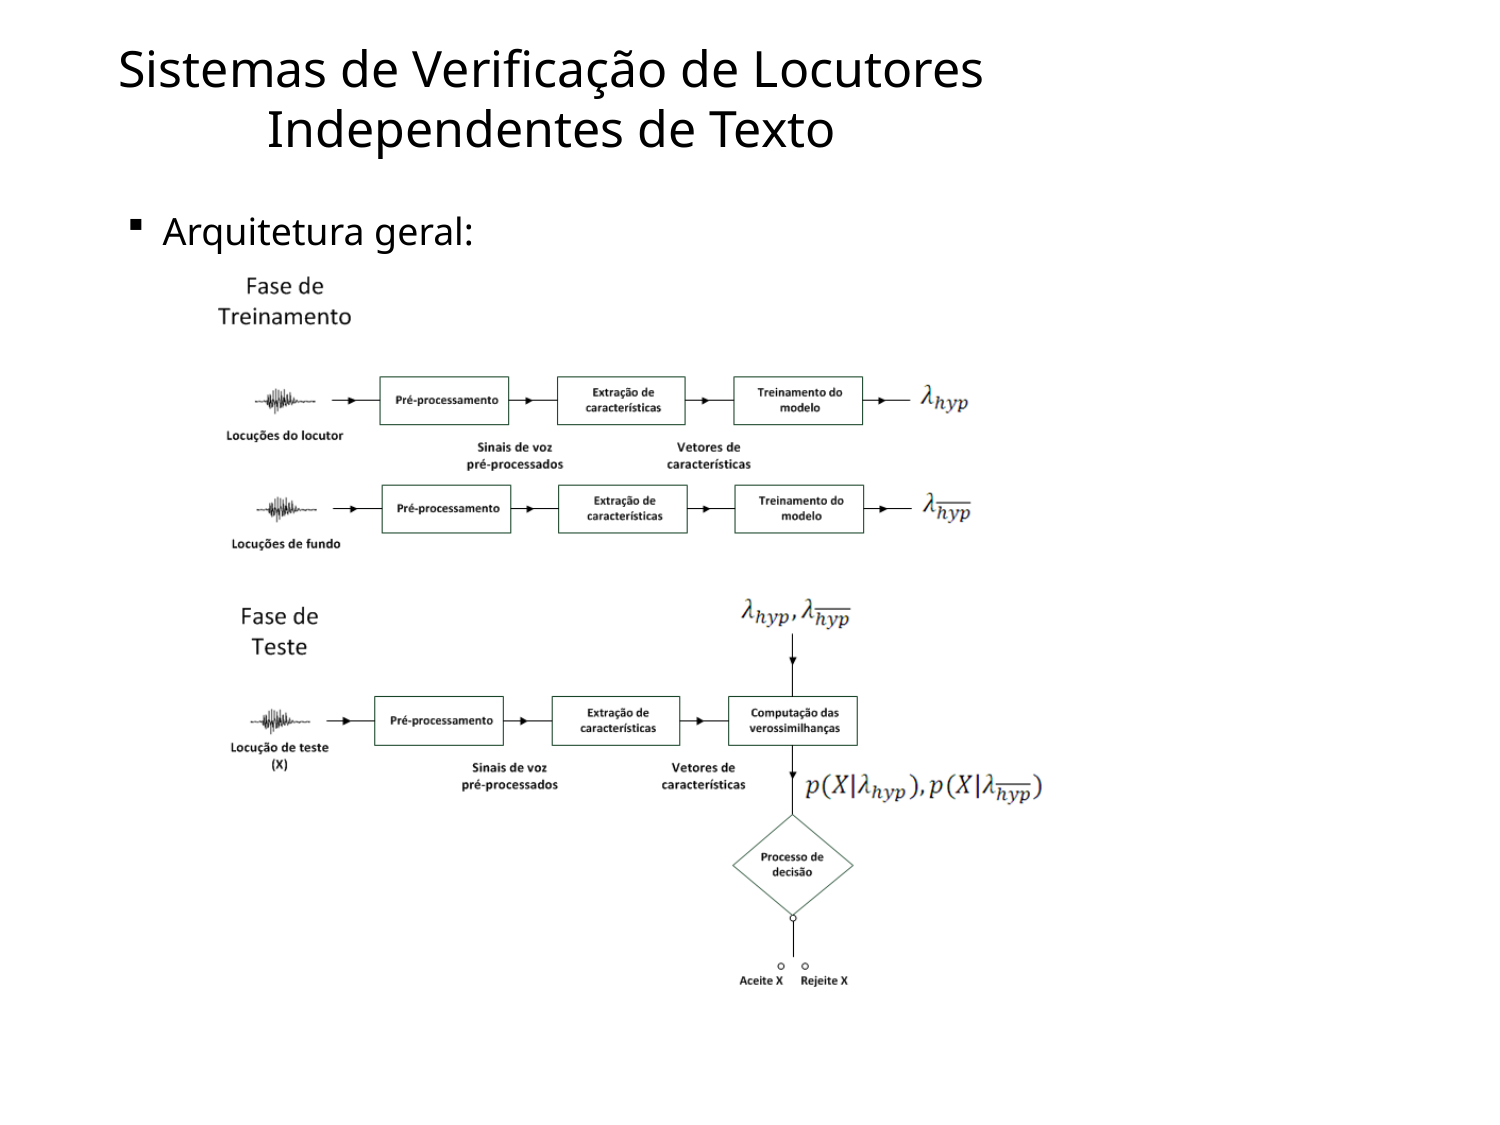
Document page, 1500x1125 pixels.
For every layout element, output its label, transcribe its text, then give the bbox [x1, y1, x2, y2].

text_box Sistemas de Verificação de Locutores Independentes de Texto [49, 49, 1054, 145]
picture [218, 267, 1047, 988]
text_box Arquitetura geral: [112, 200, 1363, 963]
